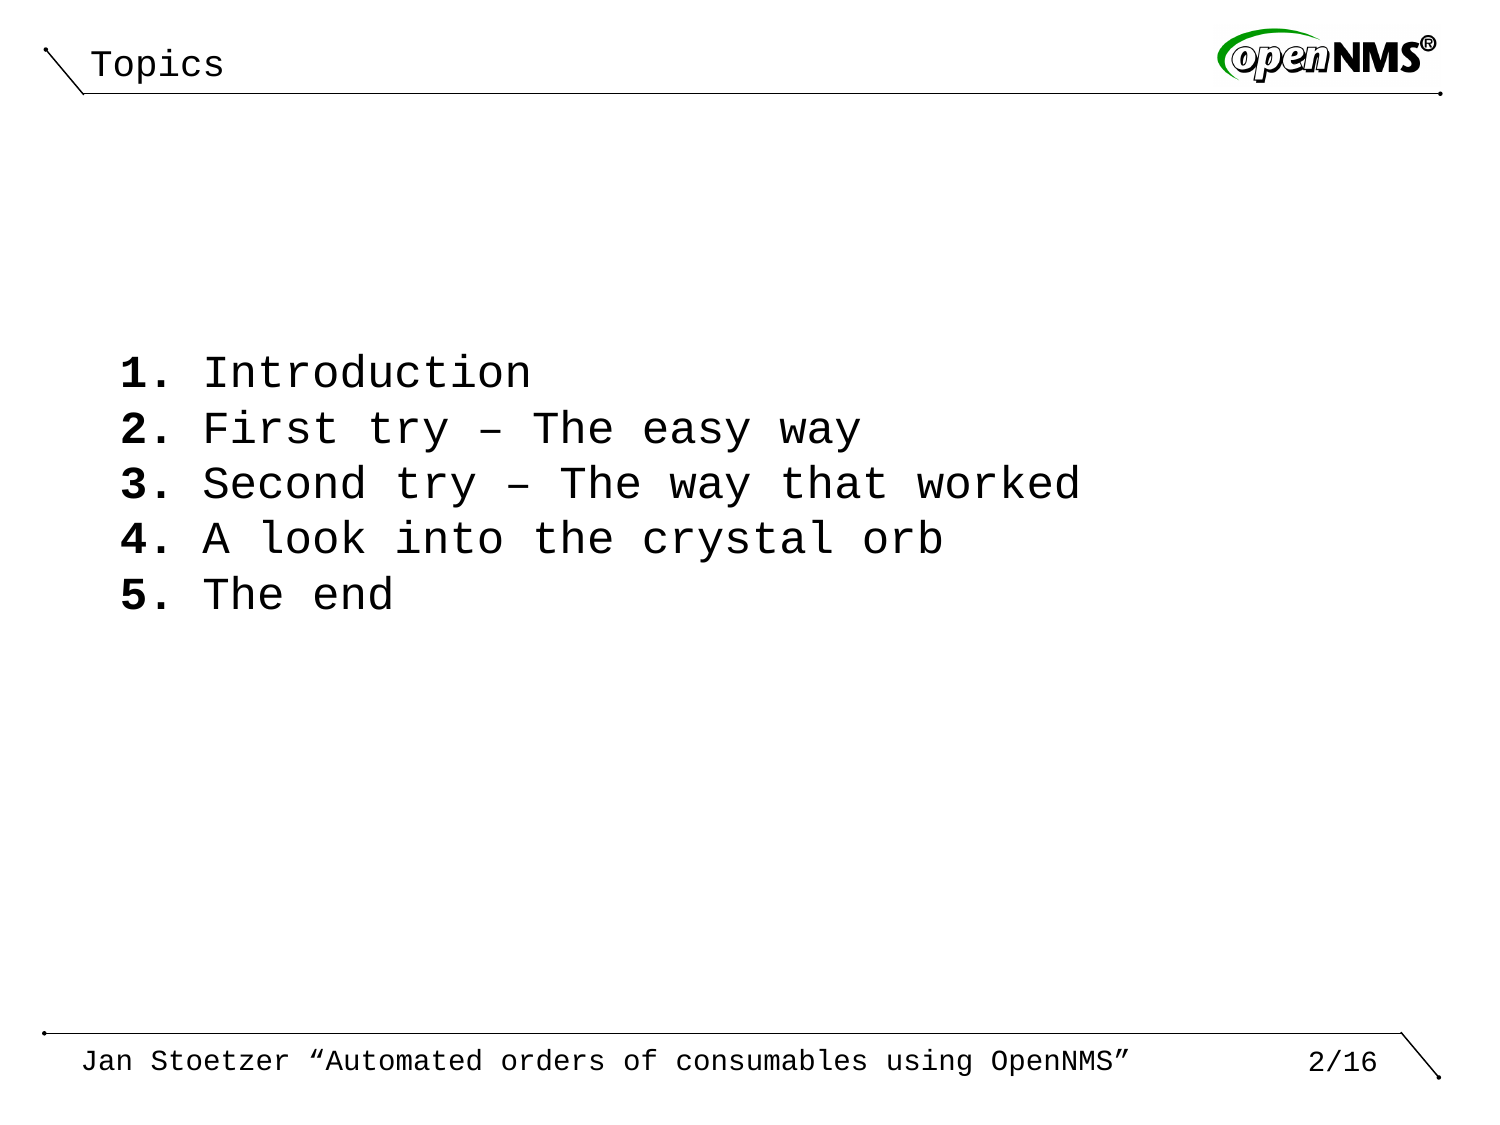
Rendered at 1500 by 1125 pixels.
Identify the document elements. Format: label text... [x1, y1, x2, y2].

list 1. Introduction 2. First try – The easy way 3. Second try – The way that worked 4. A look into the crystal orb 5. The end [105, 345, 1339, 646]
title Topics [90, 29, 691, 94]
picture [1213, 24, 1441, 87]
